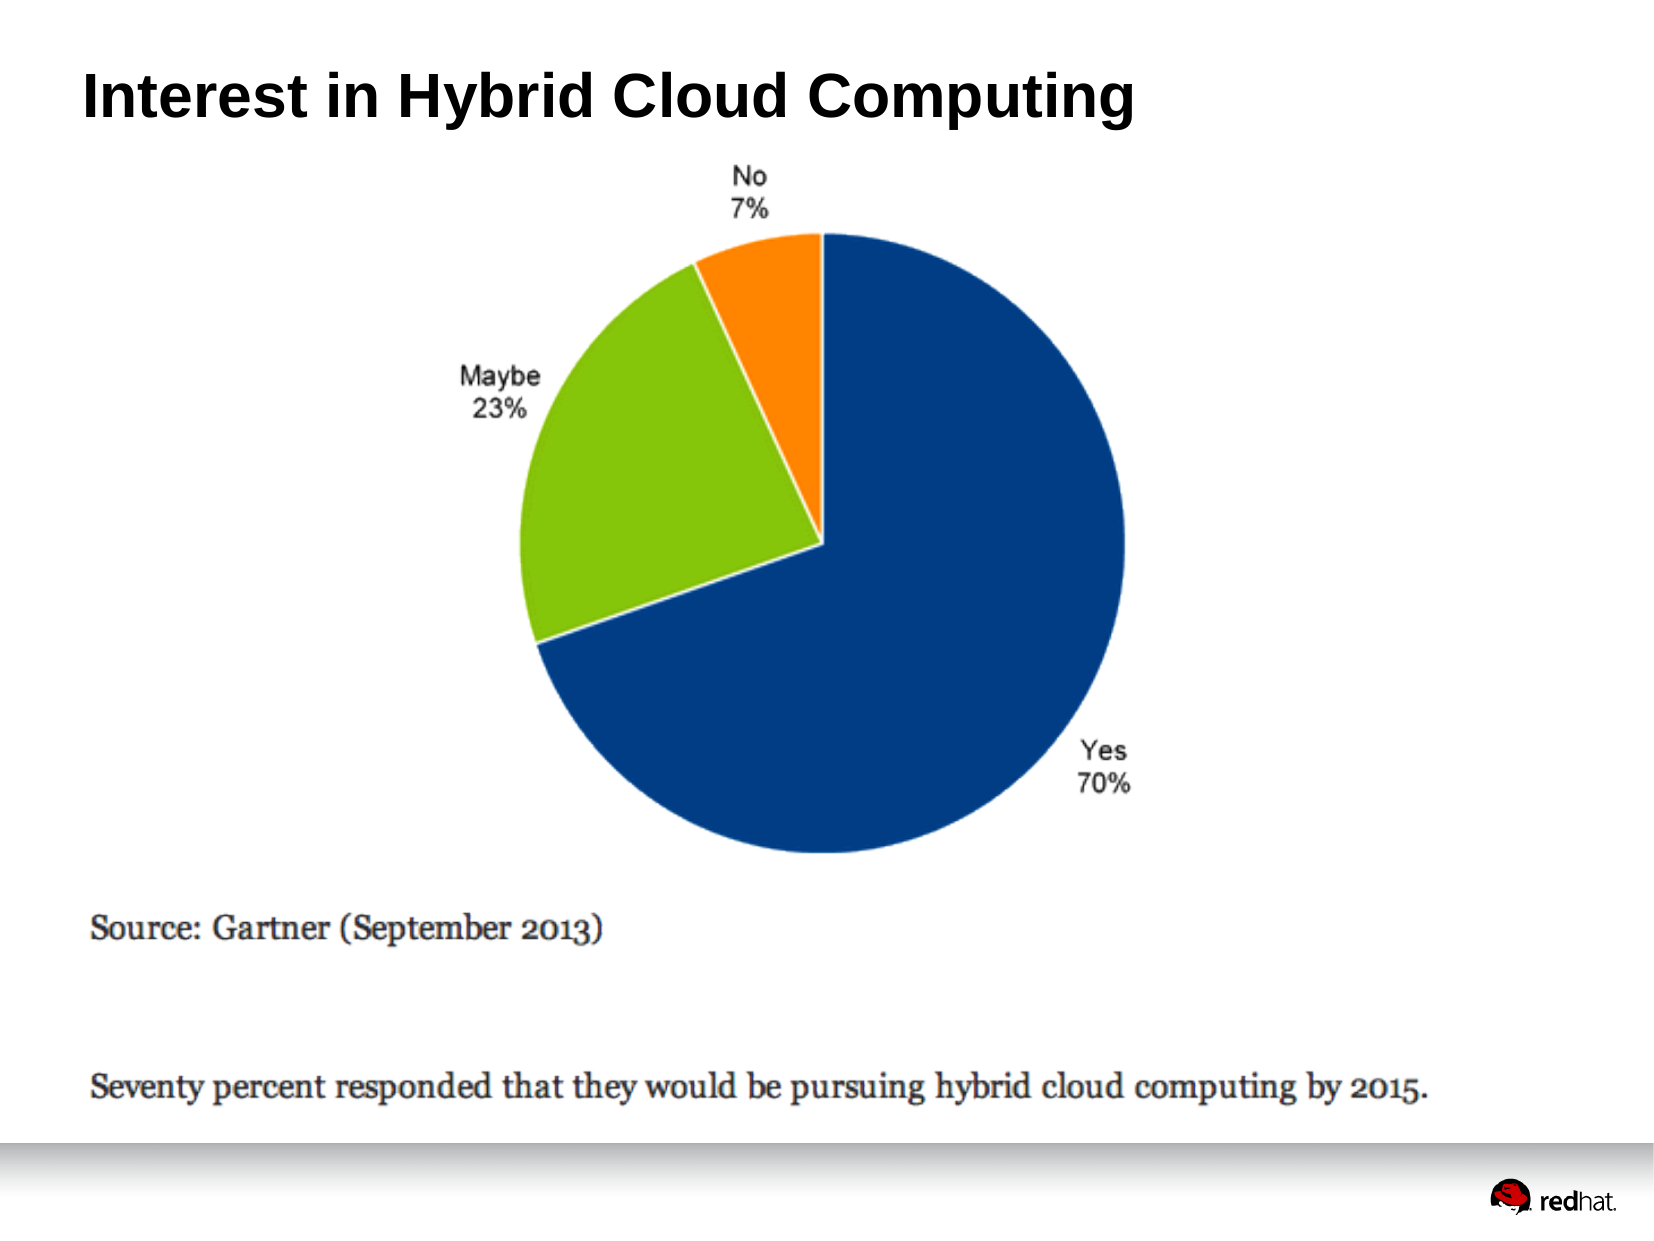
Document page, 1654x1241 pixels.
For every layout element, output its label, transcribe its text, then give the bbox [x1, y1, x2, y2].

title Interest in Hybrid Cloud Computing [82, 9, 1430, 145]
picture [52, 145, 1604, 1126]
picture [0, 1143, 1654, 1241]
